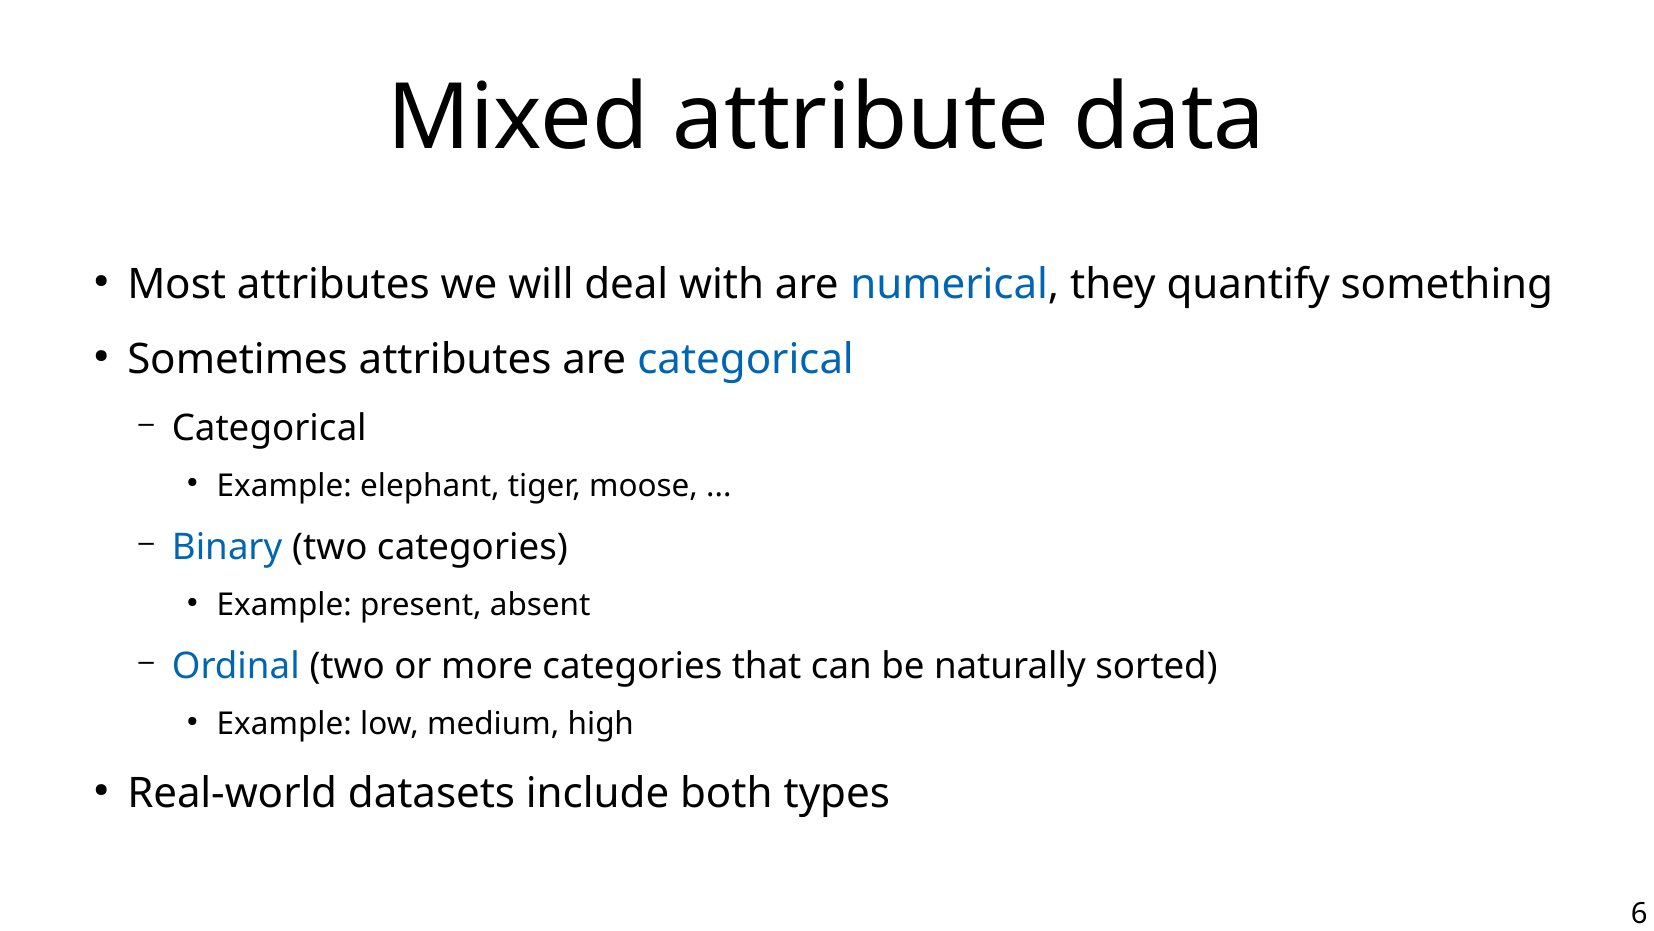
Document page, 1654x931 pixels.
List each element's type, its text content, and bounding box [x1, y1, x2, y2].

title Mixed attribute data [82, 1, 1571, 226]
list Most attributes we will deal with are numerical, they quantify something Sometimes attributes are categorical Categorical Example: elephant, tiger, moose, ... Binary (two categories) Example: present, absent Ordinal (two or more categories that can be naturally sorted) Example: low, medium, high Real-world datasets include both types [82, 253, 1571, 856]
